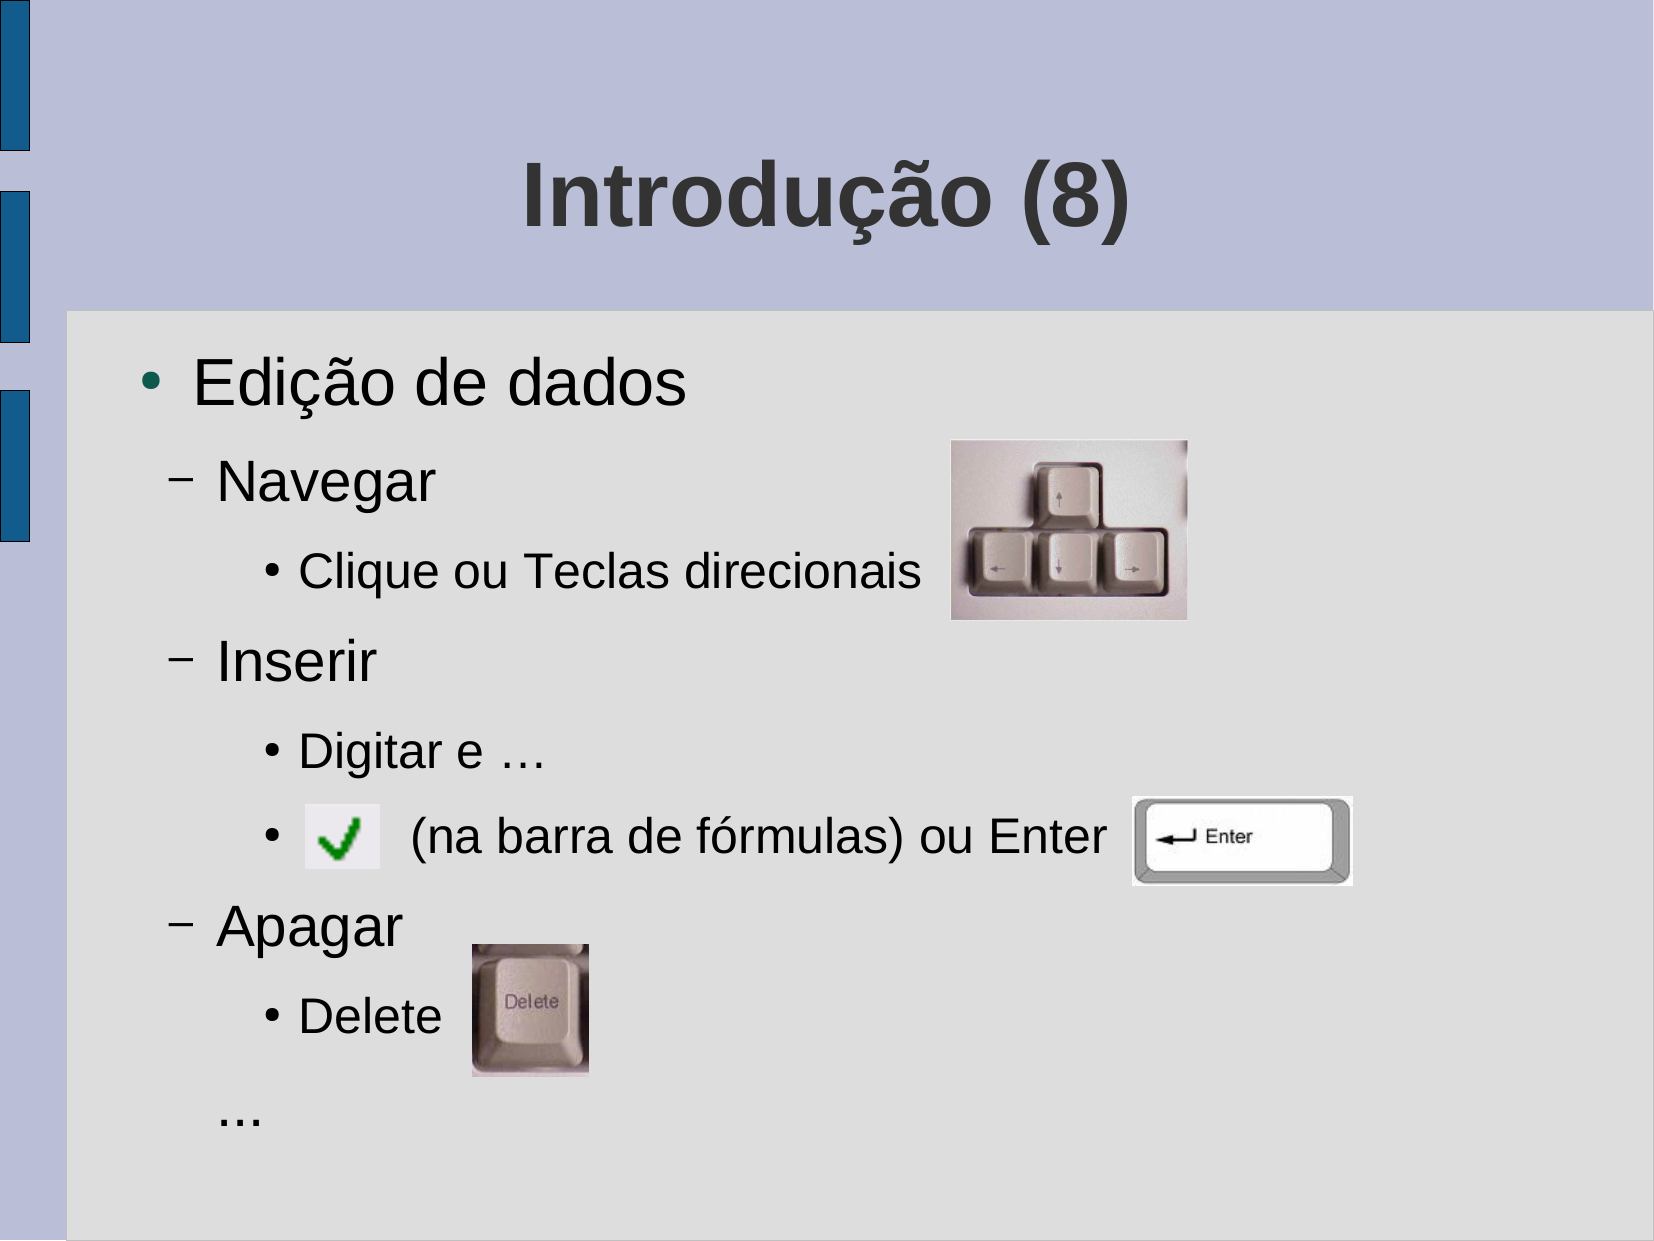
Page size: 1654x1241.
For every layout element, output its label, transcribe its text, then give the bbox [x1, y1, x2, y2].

picture [1132, 796, 1353, 886]
title Introdução (8) [121, 98, 1534, 291]
picture [305, 804, 380, 869]
list Edição de dados Navegar Clique ou Teclas direcionais Inserir Digitar e … (na barra de fórmulas) ou Enter Apagar Delete ... [121, 344, 1534, 1233]
picture [472, 944, 589, 1077]
picture [950, 439, 1188, 621]
